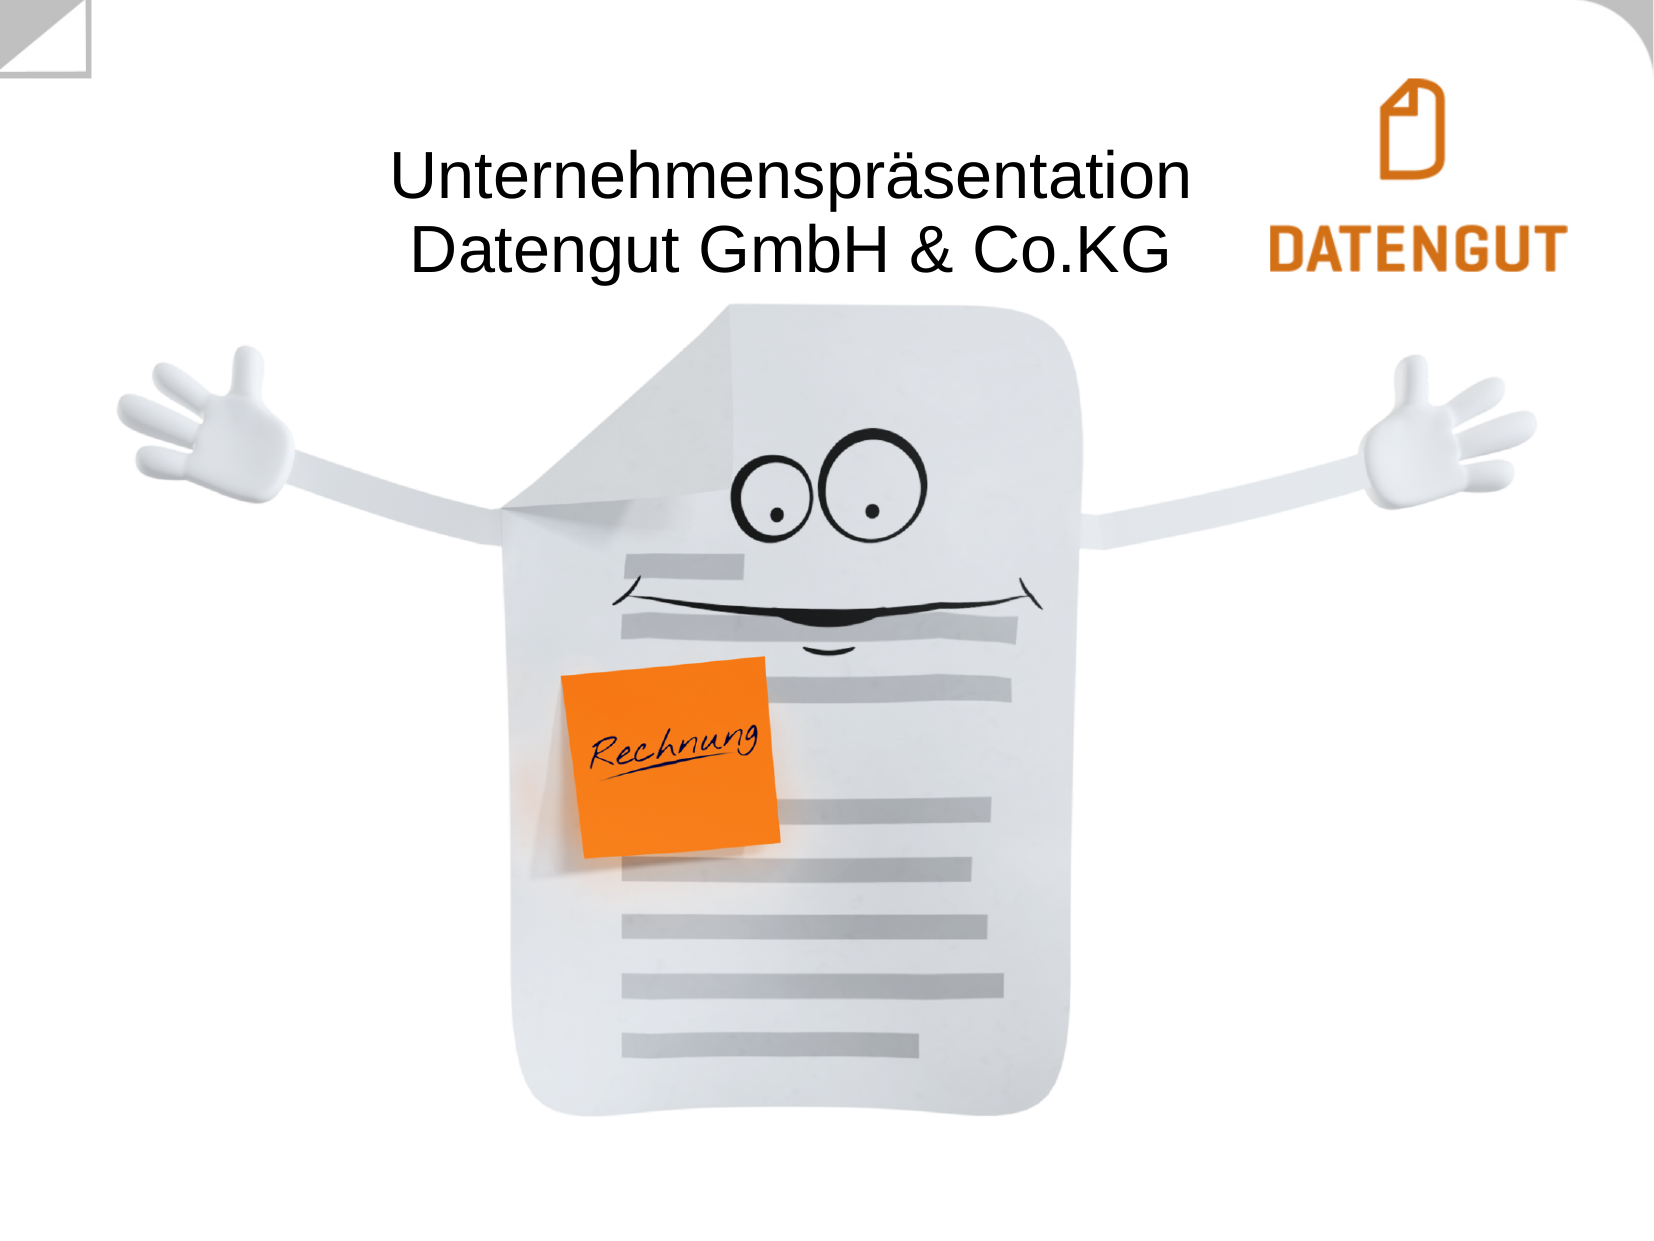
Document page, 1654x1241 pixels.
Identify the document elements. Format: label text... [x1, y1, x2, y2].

subtitle Unternehmenspräsentation Datengut GmbH & Co.KG [47, 0, 1536, 485]
picture [115, 302, 1538, 1117]
